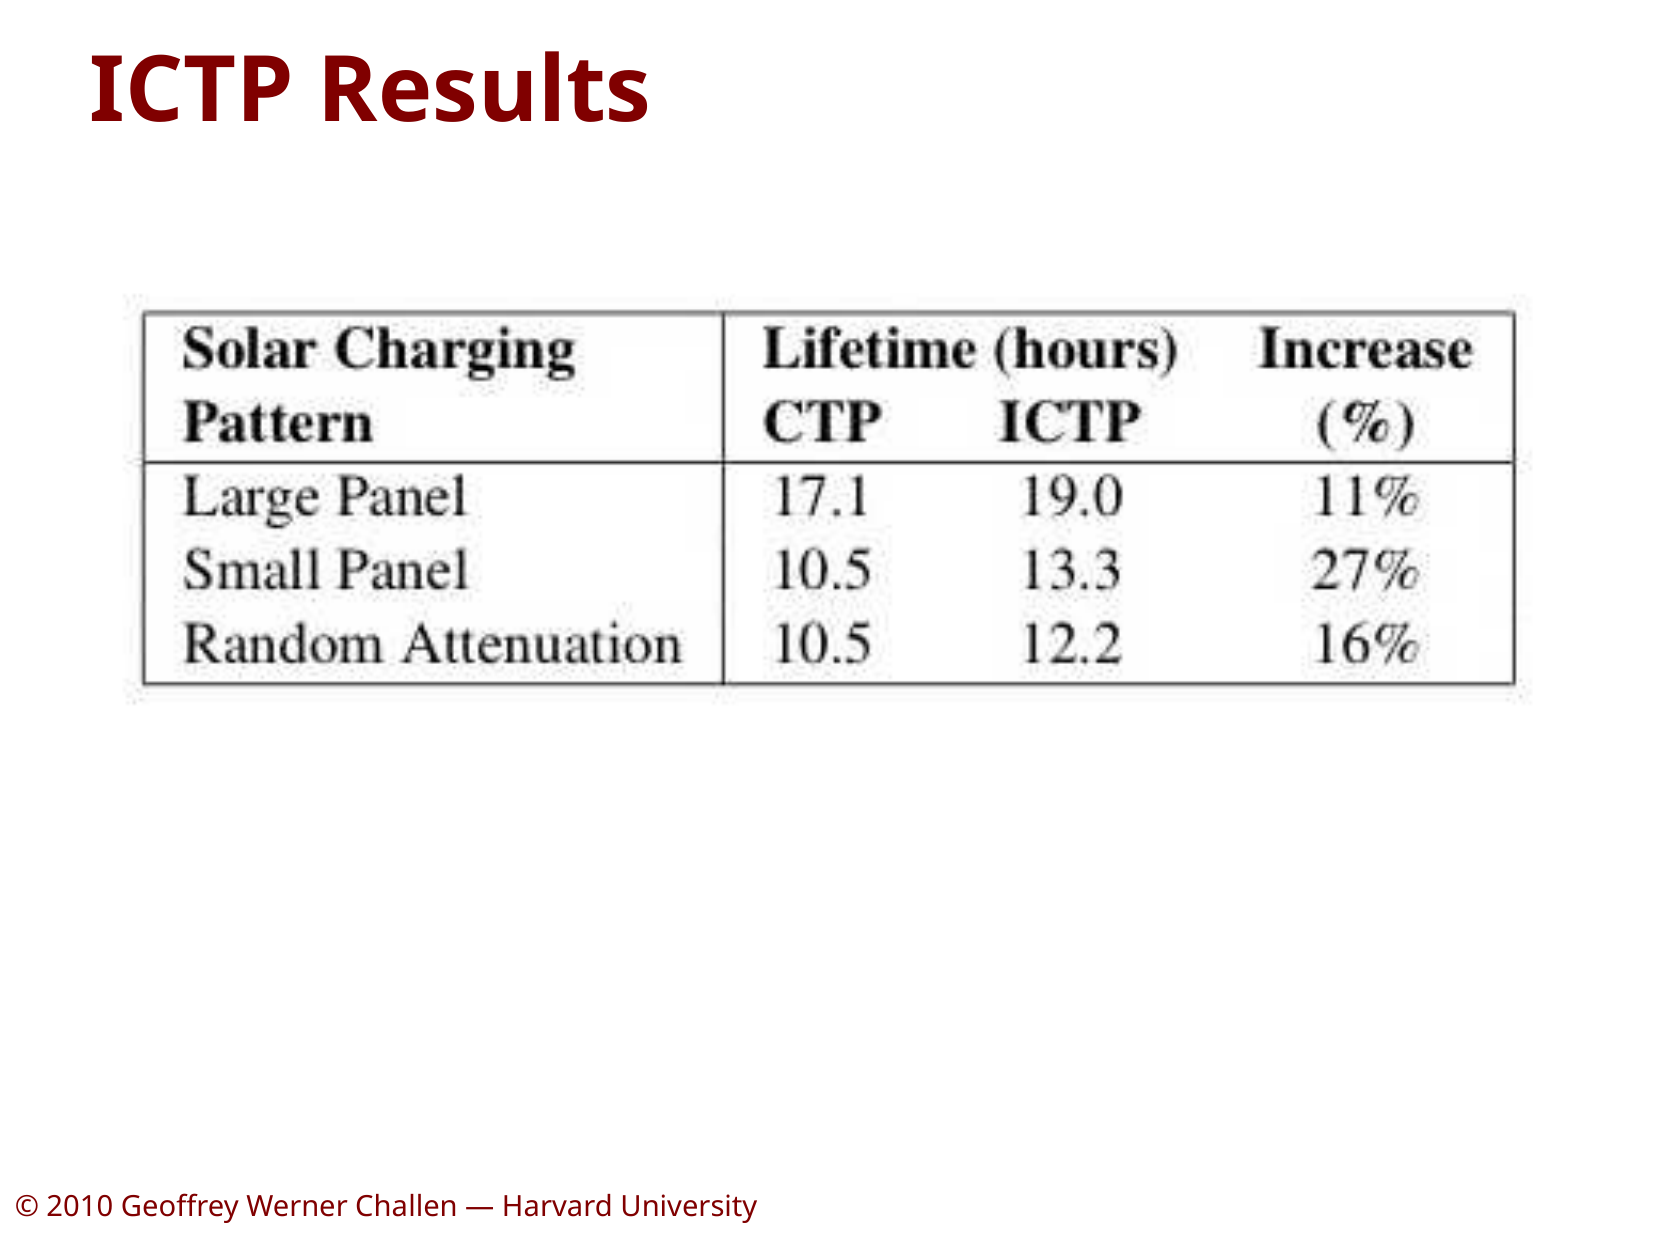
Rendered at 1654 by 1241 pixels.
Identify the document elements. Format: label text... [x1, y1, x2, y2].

picture [73, 244, 1581, 744]
title ICTP Results [52, 7, 1654, 165]
